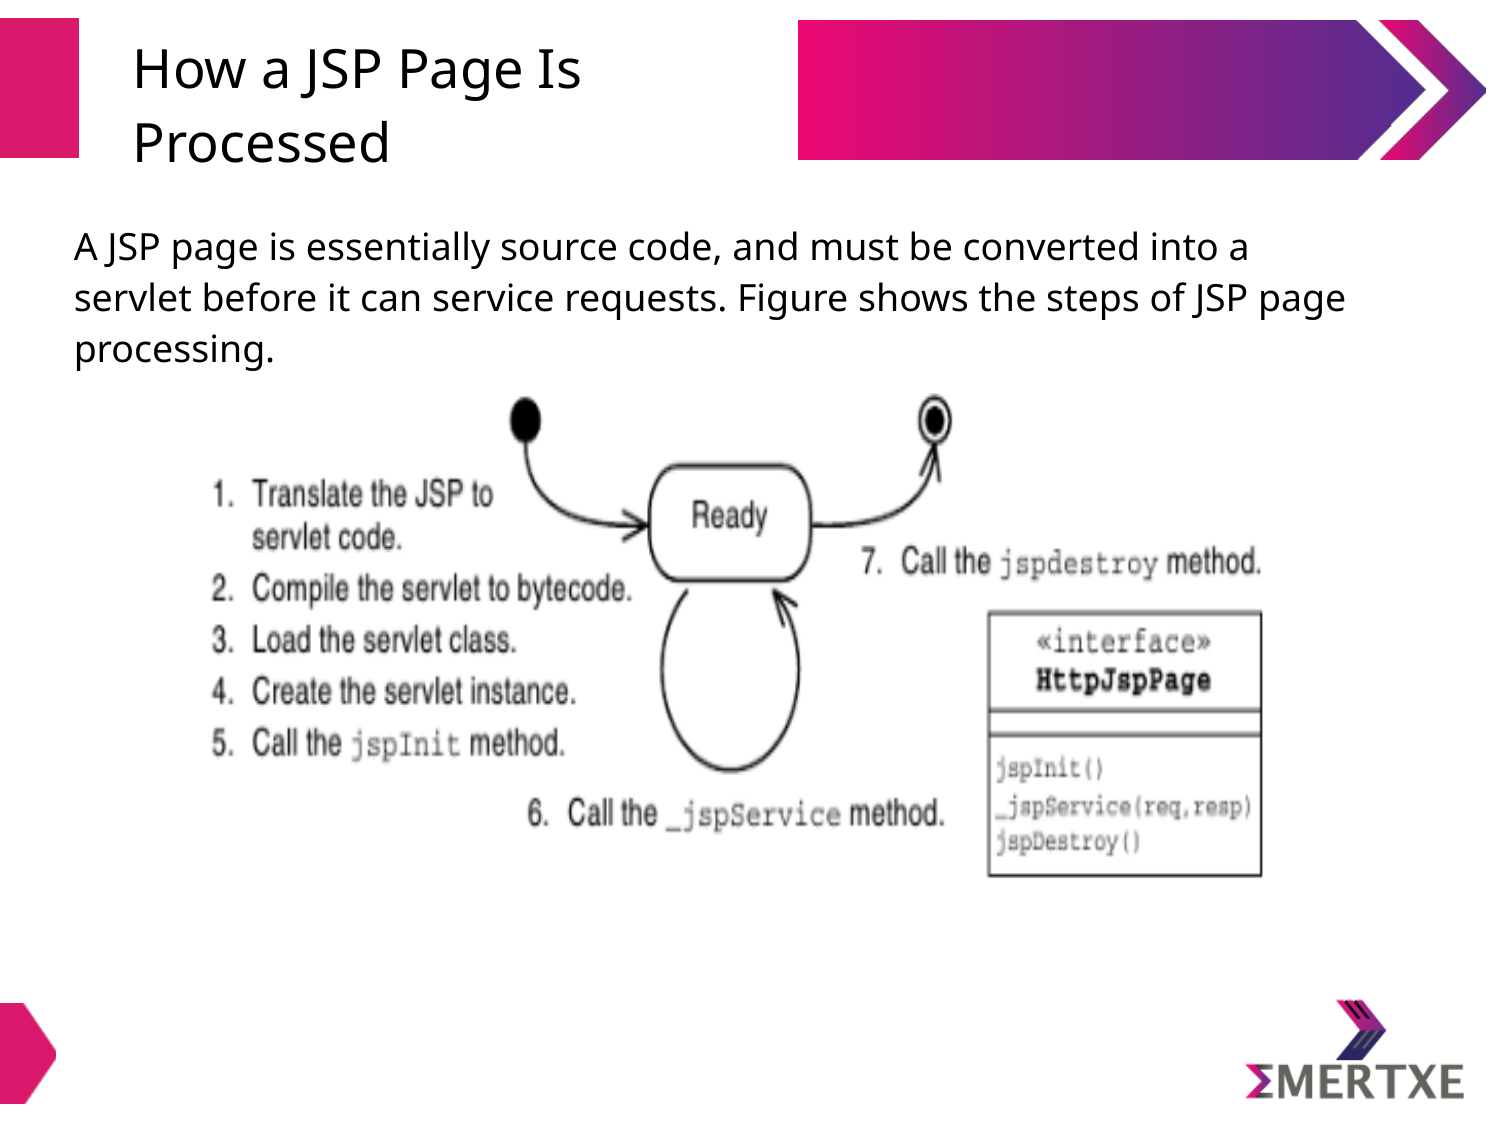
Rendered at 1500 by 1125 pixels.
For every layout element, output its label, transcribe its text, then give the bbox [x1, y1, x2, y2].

picture [165, 389, 1347, 945]
picture [798, 20, 1486, 160]
picture [1245, 996, 1465, 1099]
text_box A JSP page is essentially source code, and must be converted into a servlet before it can service requests. Figure shows the steps of JSP page processing. [59, 212, 1382, 444]
text_box How a JSP Page Is Processed [118, 23, 780, 166]
